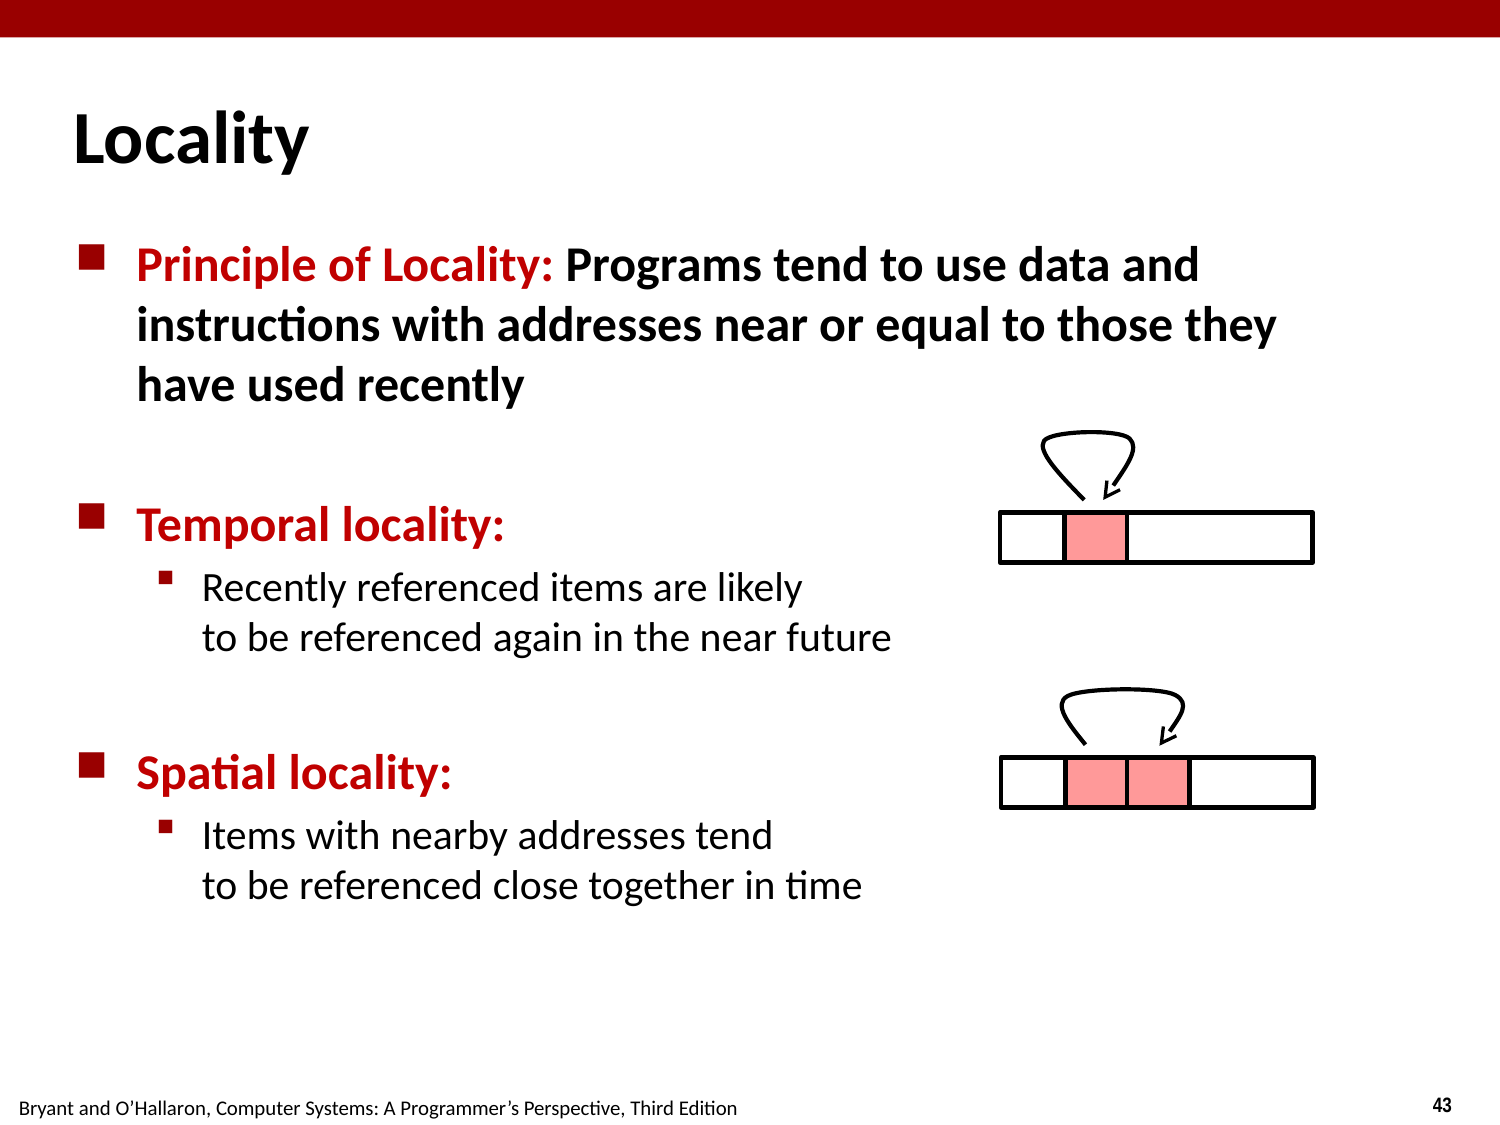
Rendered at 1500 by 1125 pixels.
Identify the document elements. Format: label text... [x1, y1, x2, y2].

text_box [1000, 757, 1314, 808]
list Principle of Locality: Programs tend to use data and instructions with addresses near or equal to those they have used recently Temporal locality: Recently referenced items are likely to be referenced again in the near future Spatial locality: Items with nearby addresses tend to be referenced close together in time [65, 223, 1361, 1040]
title Locality [58, 71, 1400, 197]
text_box [999, 512, 1313, 563]
